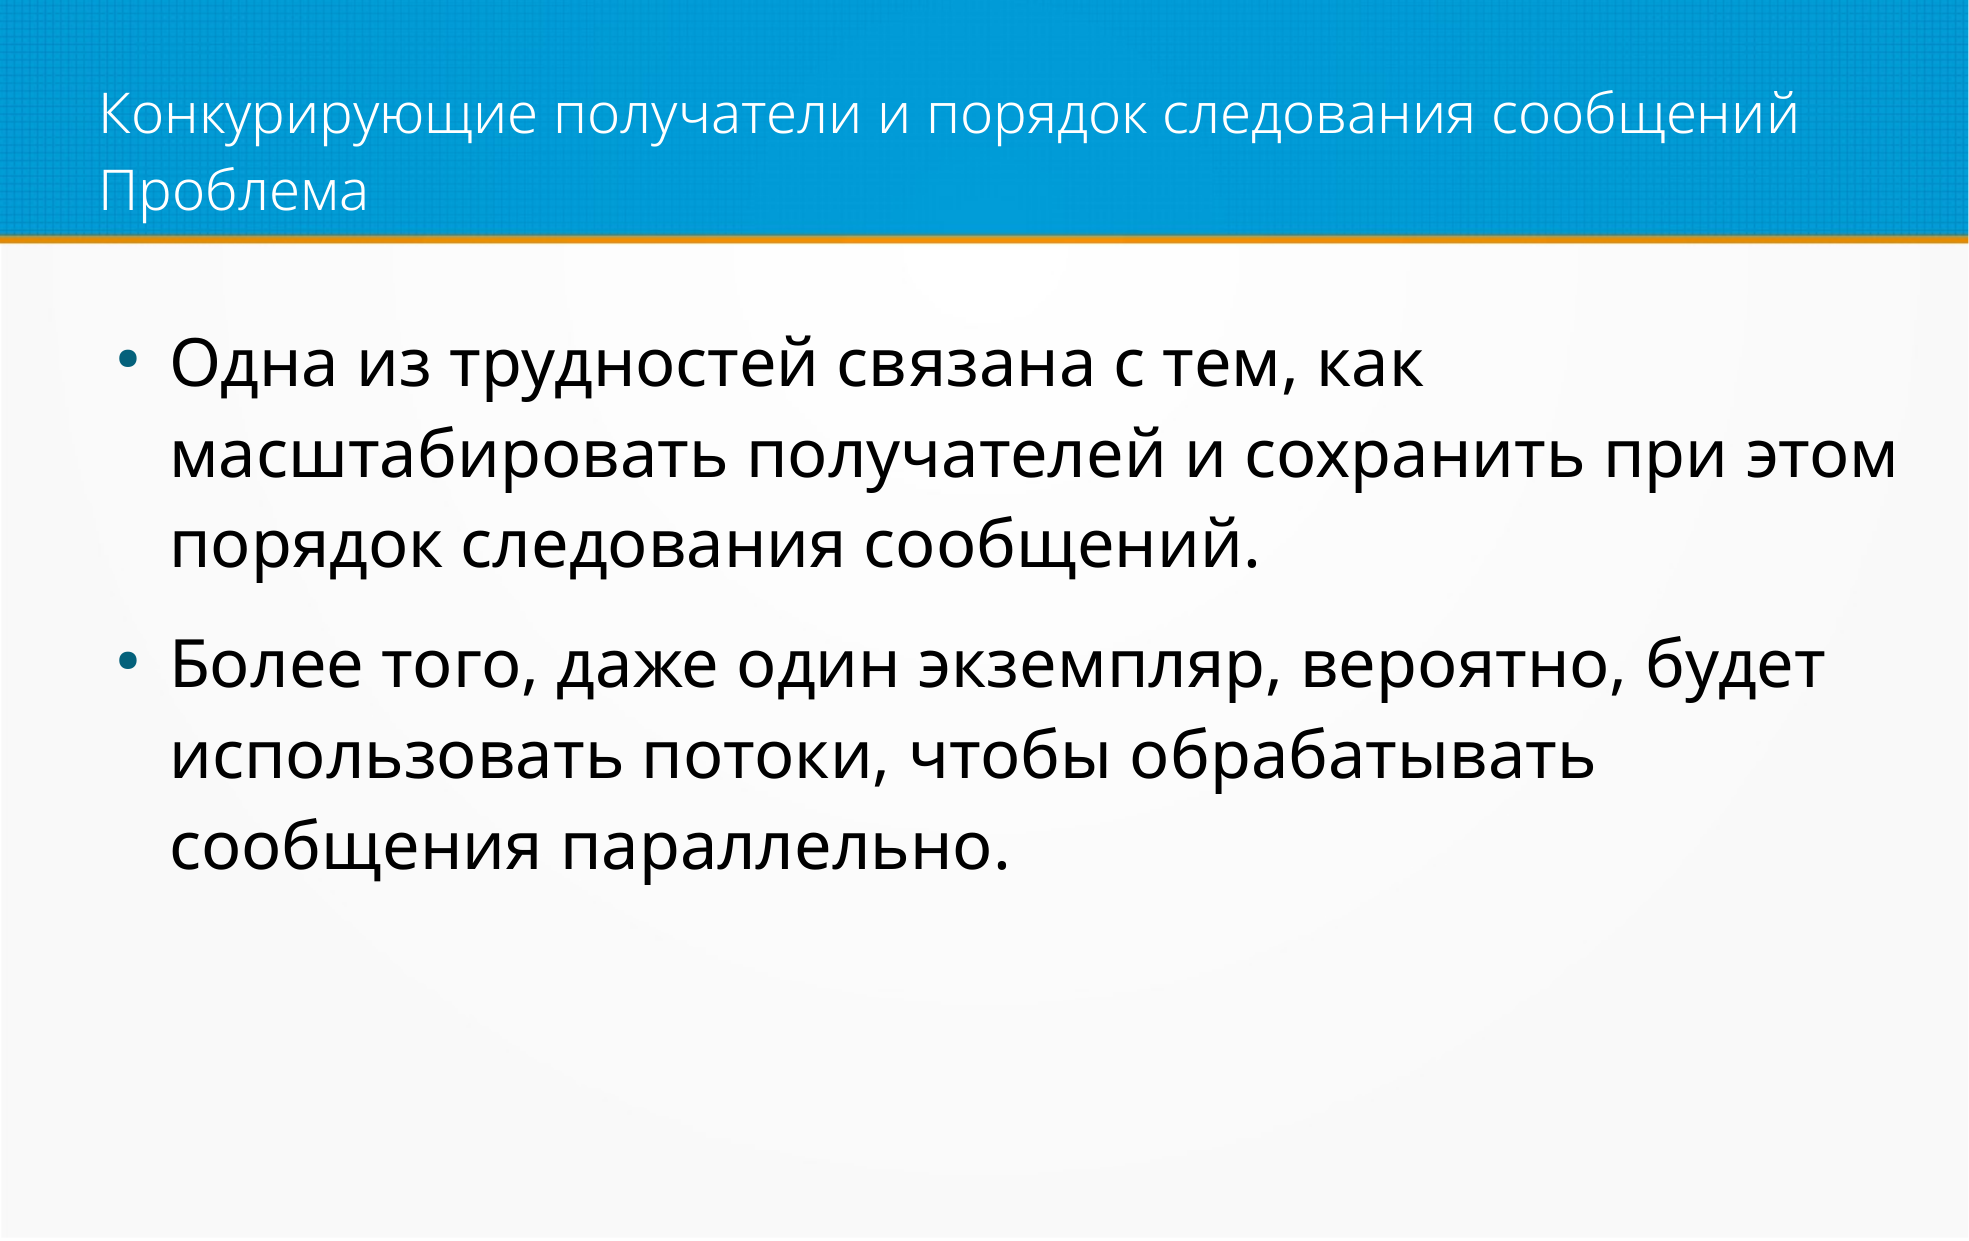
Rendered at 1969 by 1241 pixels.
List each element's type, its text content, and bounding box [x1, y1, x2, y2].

list Одна из трудностей связана с тем, как масштабировать получателей и сохранить при этом порядок следования сообщений. Более того, даже один экземпляр, вероятно, будет использовать потоки, чтобы обрабатывать сообщения параллельно. [98, 315, 1938, 1205]
title Конкурирующие получатели и порядок следования сообщений Проблема [98, 19, 1870, 227]
picture [0, 233, 1969, 1241]
